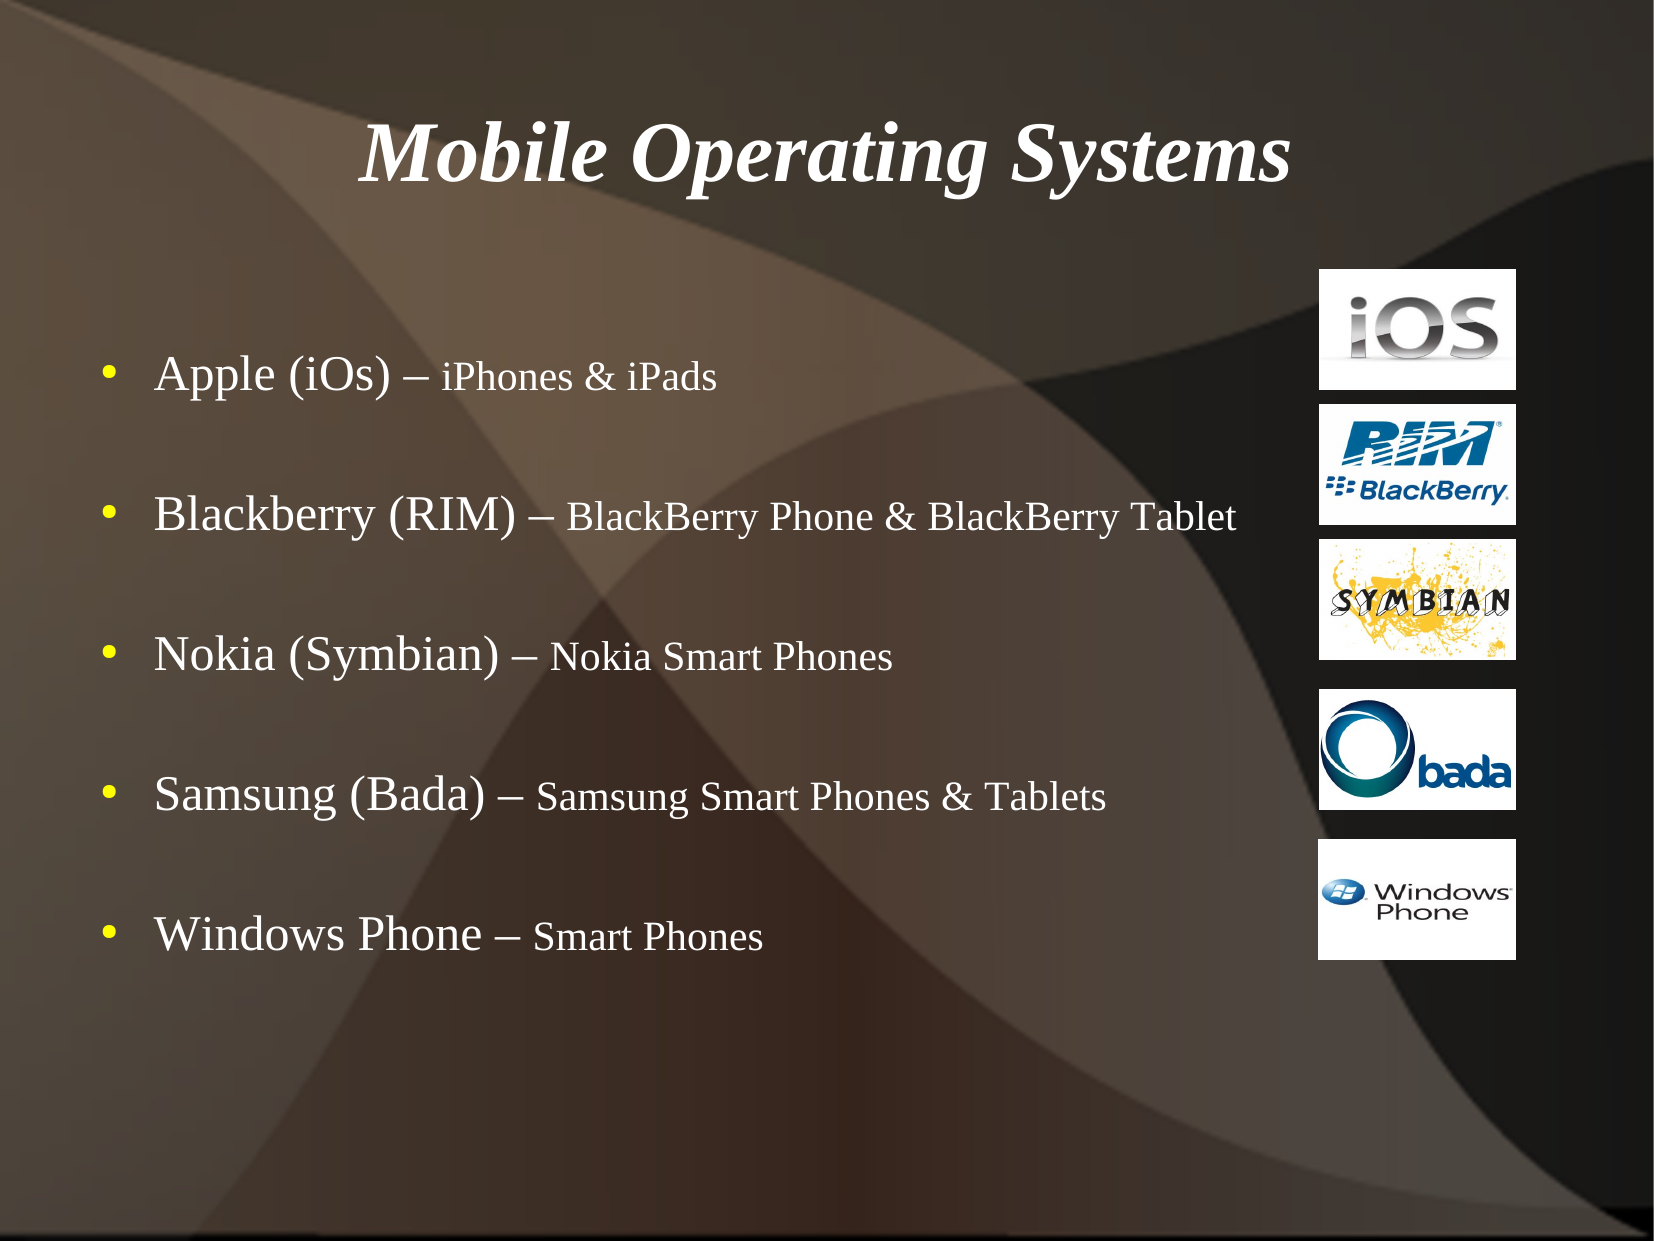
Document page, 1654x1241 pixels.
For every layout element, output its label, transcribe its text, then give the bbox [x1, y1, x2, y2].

list Apple (iOs) – iPhones & iPads Blackberry (RIM) – BlackBerry Phone & BlackBerry Tablet Nokia (Symbian) – Nokia Smart Phones Samsung (Bada) – Samsung Smart Phones & Tablets Windows Phone – Smart Phones [82, 290, 1571, 1109]
title Mobile Operating Systems [82, 49, 1571, 257]
picture [0, 0, 1654, 1241]
